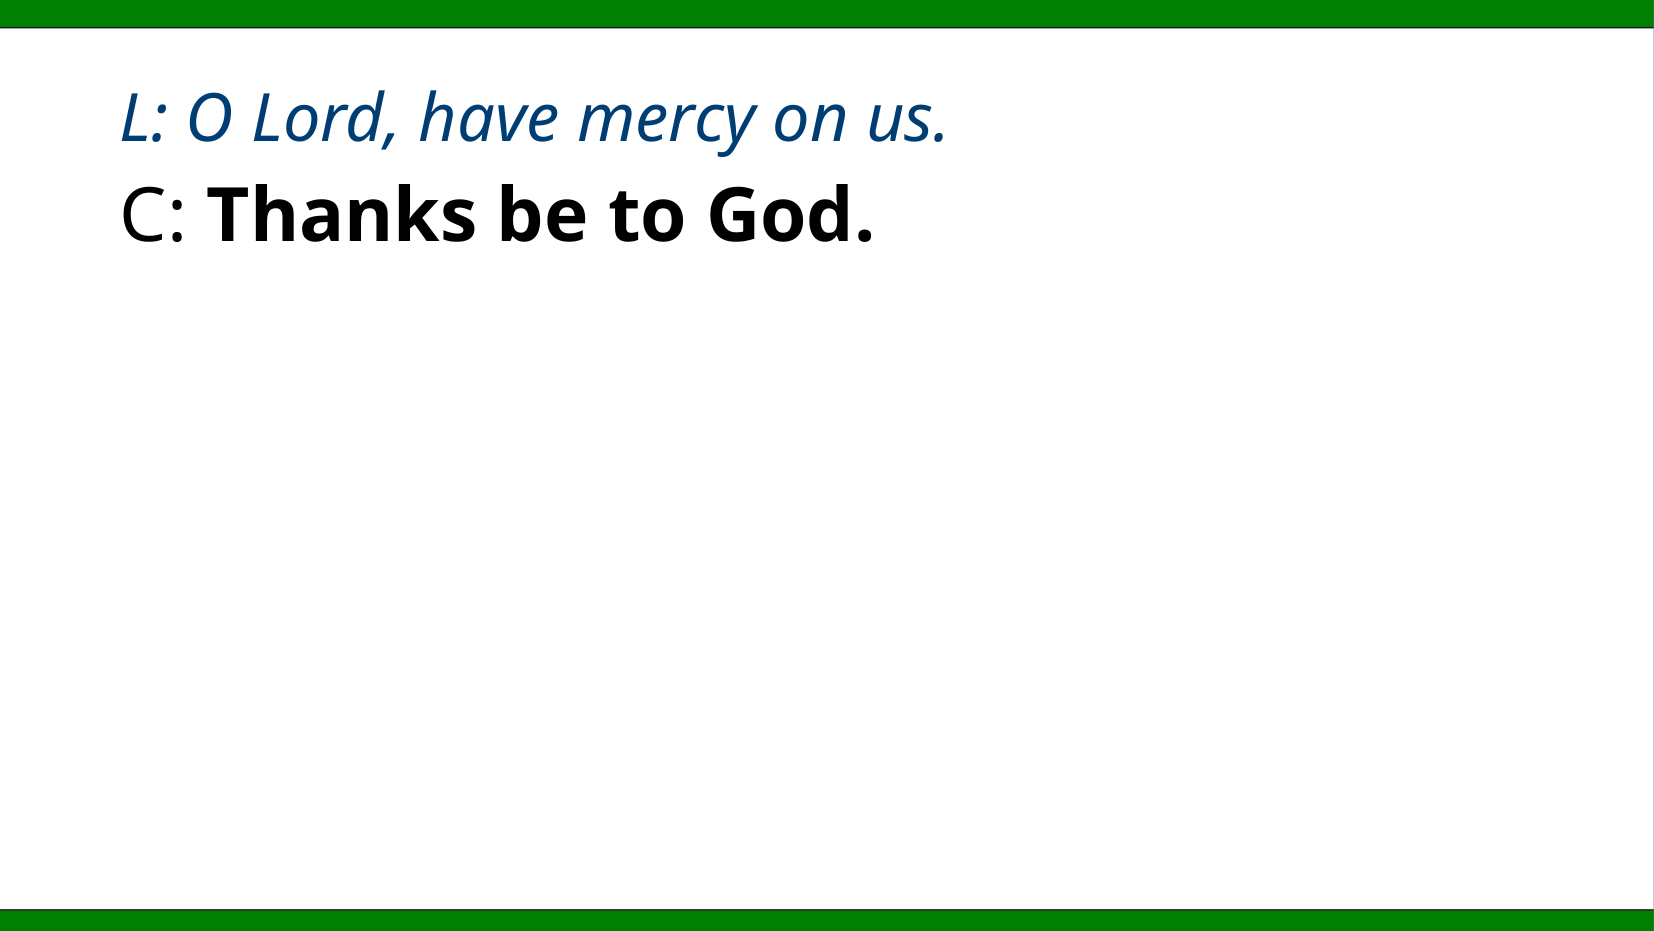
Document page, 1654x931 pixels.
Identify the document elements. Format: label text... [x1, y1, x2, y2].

picture [0, 0, 1654, 931]
text_box L: O Lord, have mercy on us. C: Thanks be to God. [105, 62, 1561, 267]
